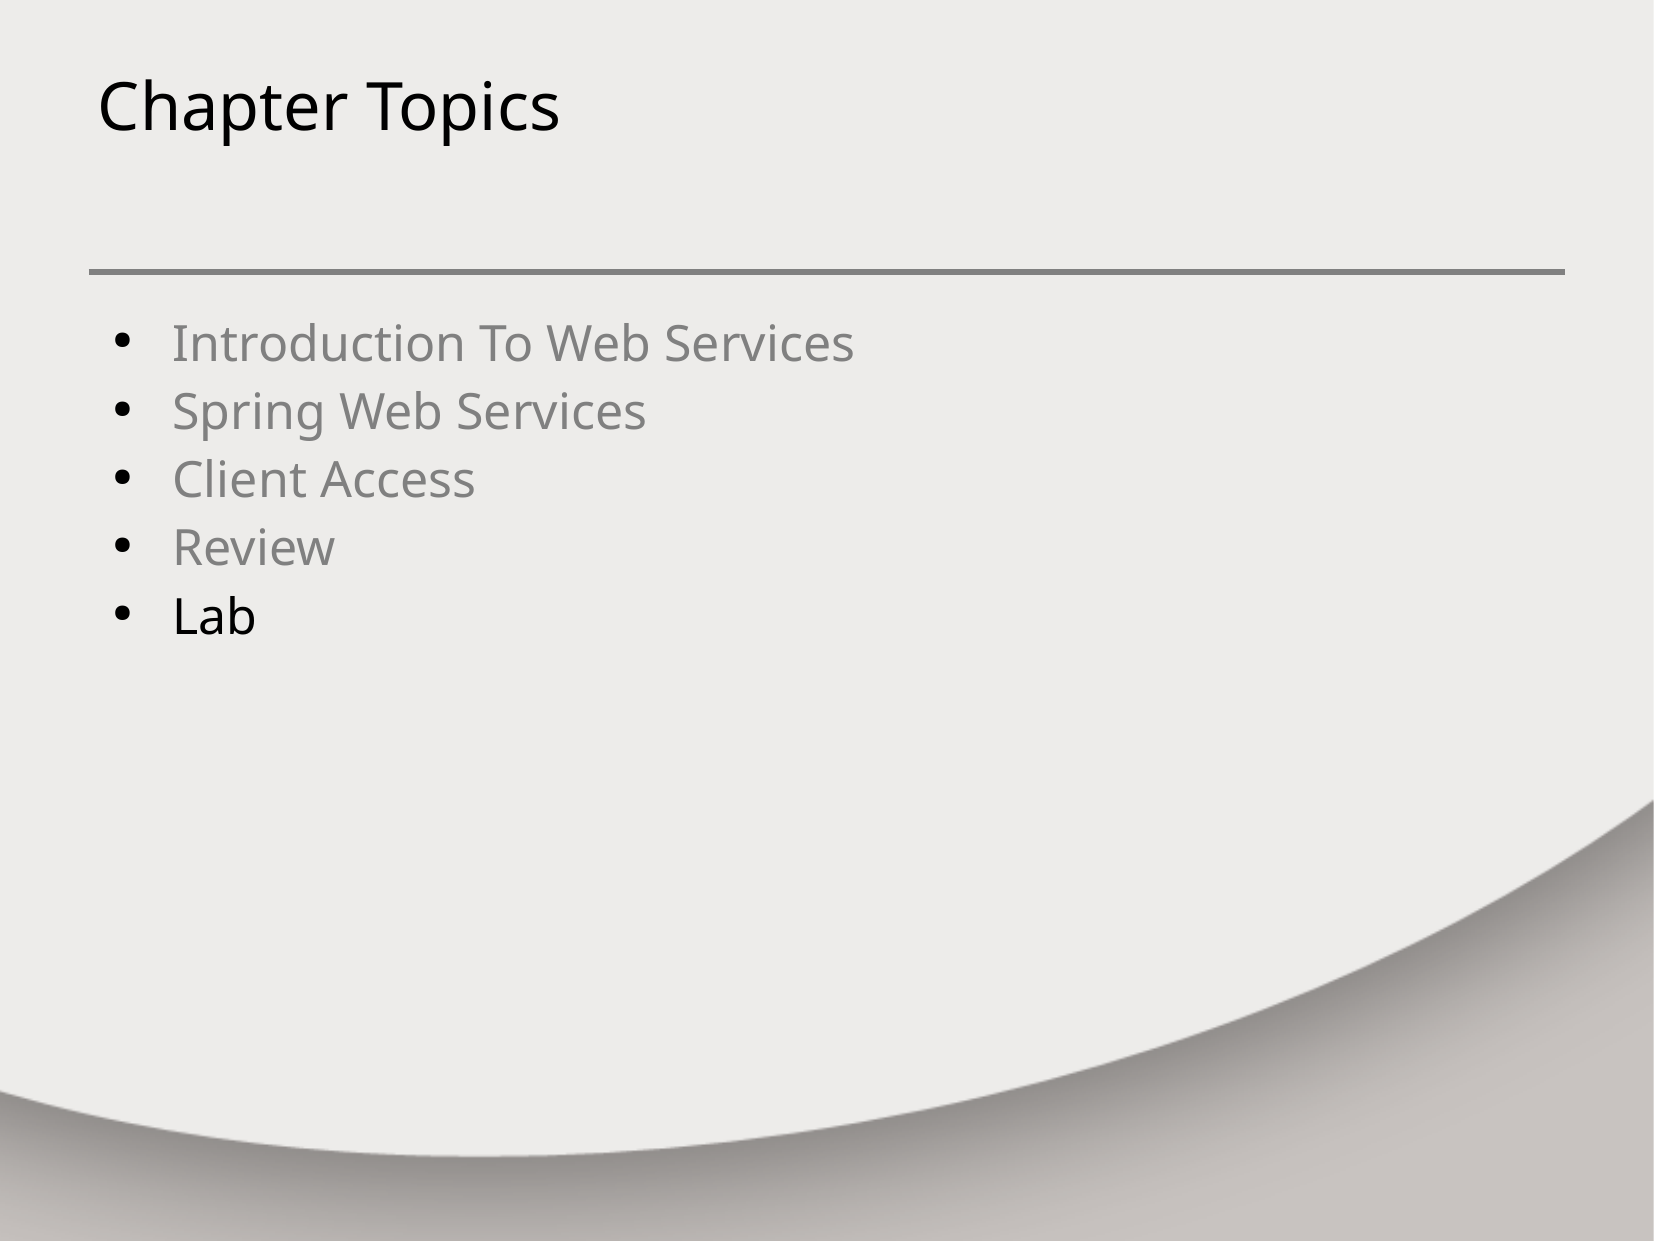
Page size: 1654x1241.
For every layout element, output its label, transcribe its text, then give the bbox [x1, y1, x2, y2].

picture [0, 0, 1654, 1241]
title Chapter Topics [97, 75, 1561, 226]
text_box Introduction To Web Services Spring Web Services Client Access Review Lab [97, 300, 1561, 1163]
